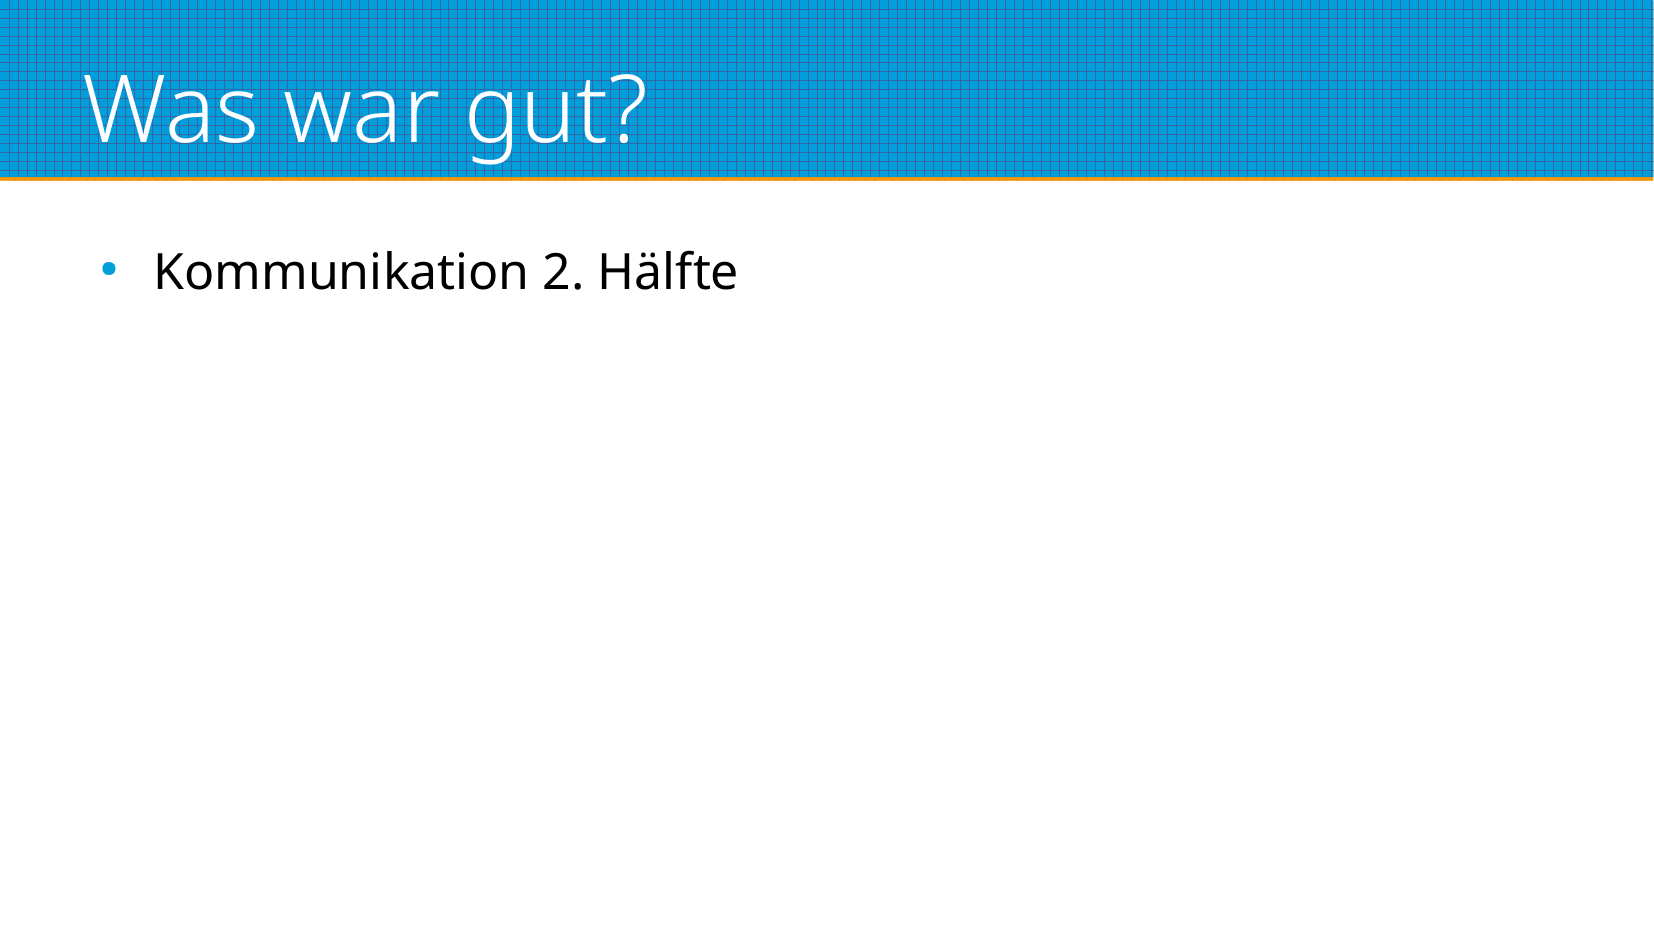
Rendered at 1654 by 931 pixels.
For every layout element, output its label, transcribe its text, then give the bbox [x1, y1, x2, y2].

list Kommunikation 2. Hälfte [82, 236, 1563, 811]
title Was war gut? [82, 14, 1571, 171]
